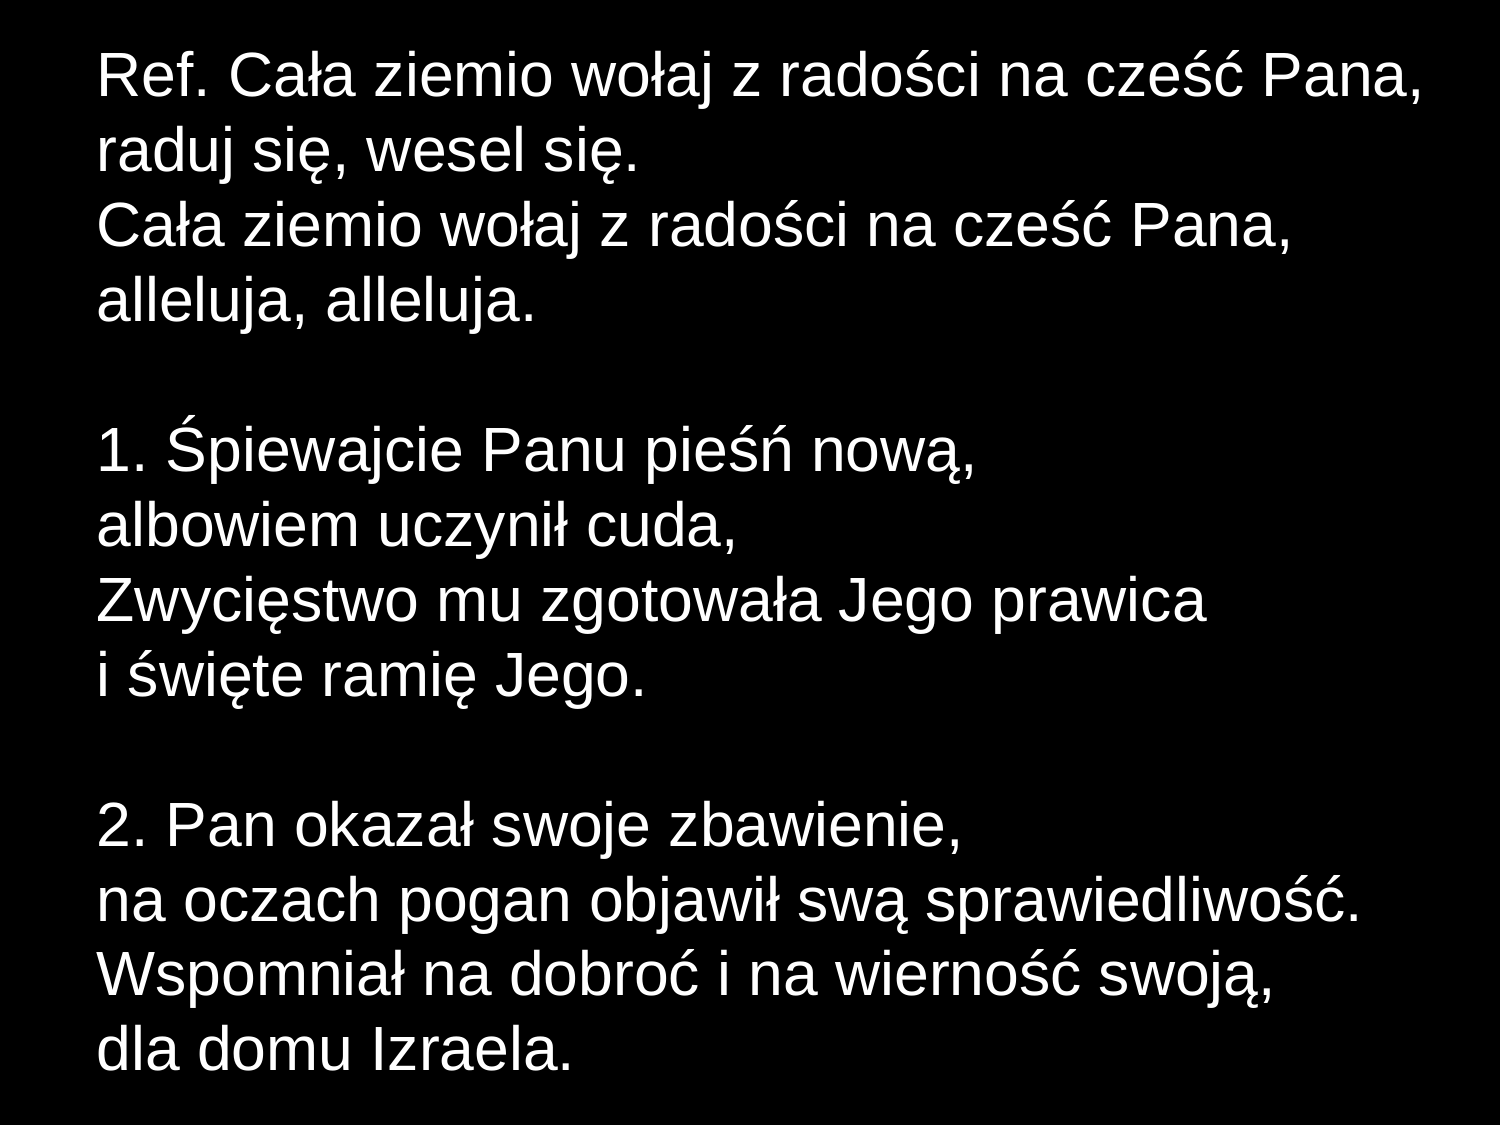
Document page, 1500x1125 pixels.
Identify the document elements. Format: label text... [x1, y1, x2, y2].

text_box Ref. Cała ziemio wołaj z radości na cześć Pana, raduj się, wesel się. Cała ziemio wołaj z radości na cześć Pana, alleluja, alleluja. 1. Śpiewajcie Panu pieśń nową, albowiem uczynił cuda, Zwycięstwo mu zgotowała Jego prawica i święte ramię Jego. 2. Pan okazał swoje zbawienie, na oczach pogan objawił swą sprawiedliwość. Wspomniał na dobroć i na wierność swoją, dla domu Izraela. [81, 26, 1454, 1092]
